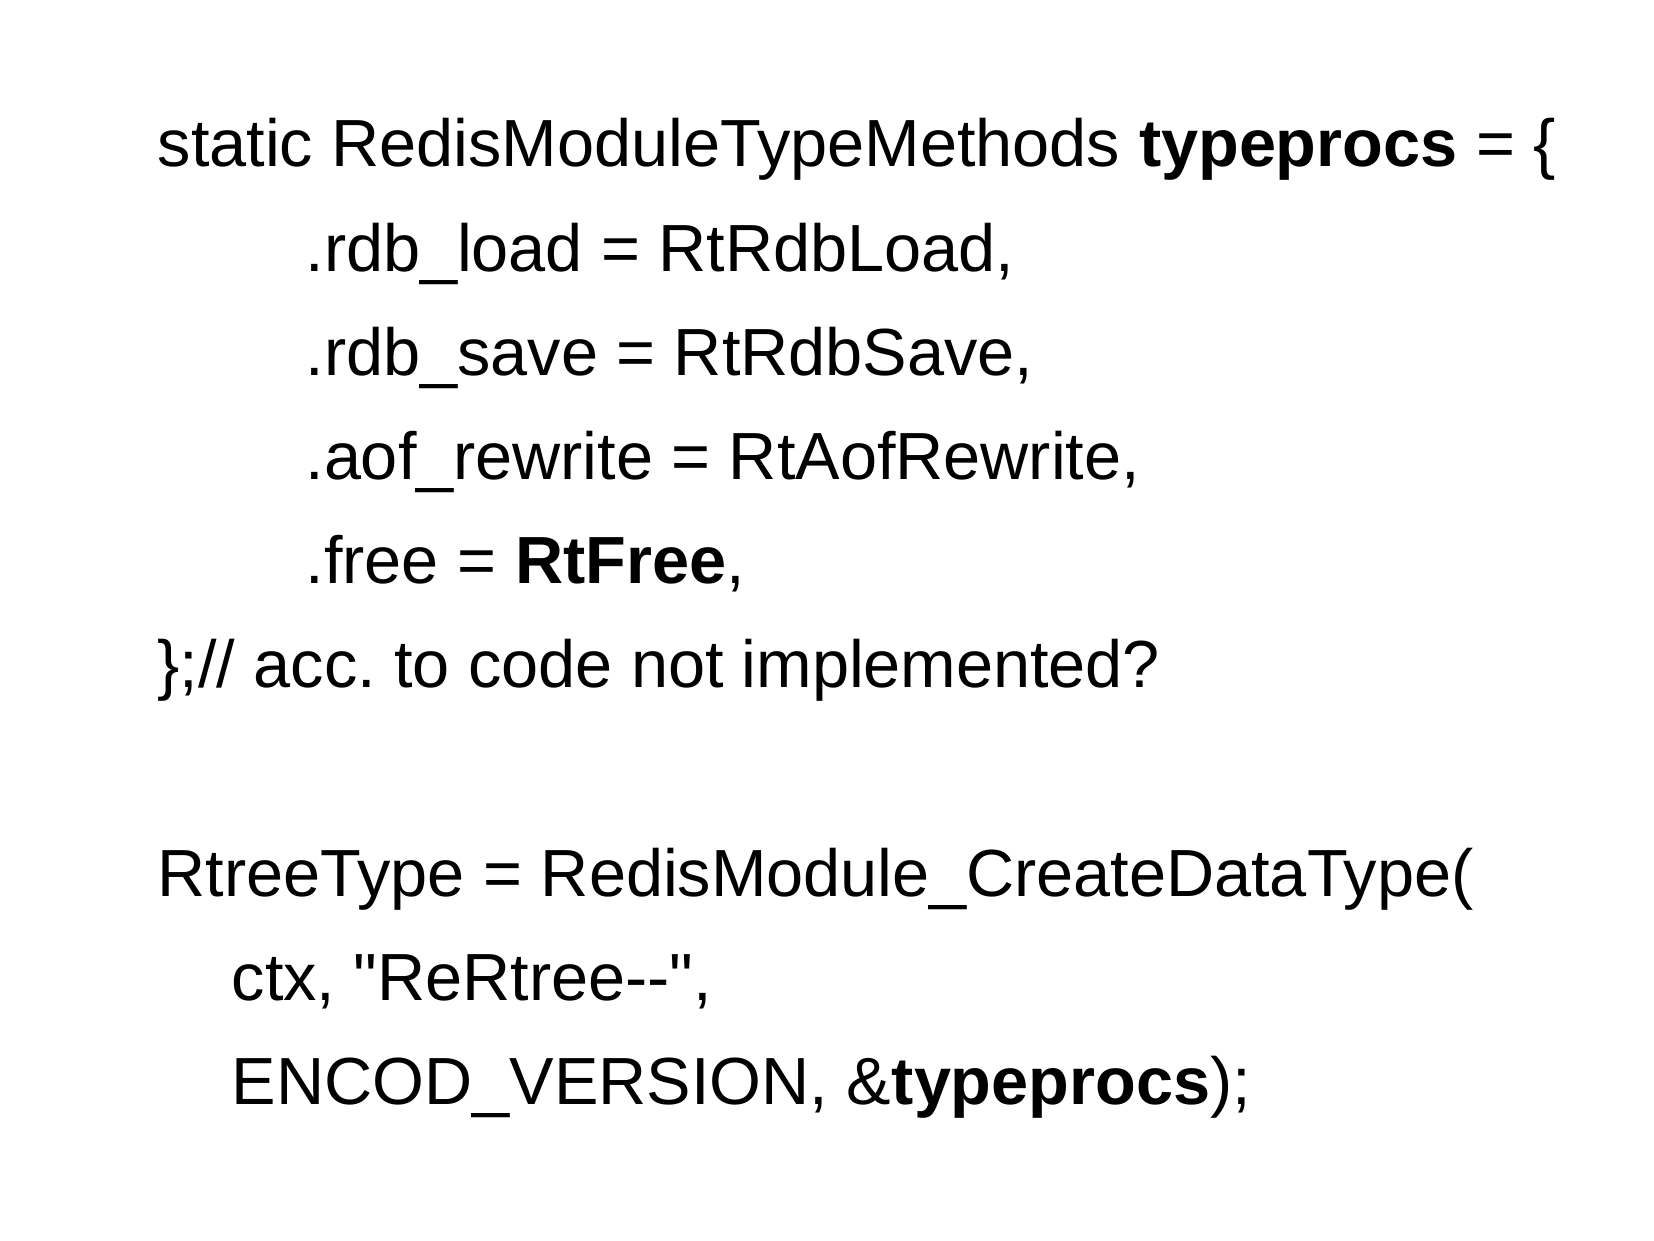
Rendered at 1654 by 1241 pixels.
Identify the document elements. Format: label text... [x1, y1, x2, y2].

list static RedisModuleTypeMethods typeprocs = { .rdb_load = RtRdbLoad, .rdb_save = RtRdbSave, .aof_rewrite = RtAofRewrite, .free = RtFree, };// acc. to code not implemented? RtreeType = RedisModule_CreateDataType( ctx, "ReRtree--", ENCOD_VERSION, &typeprocs); [86, 106, 1575, 1114]
